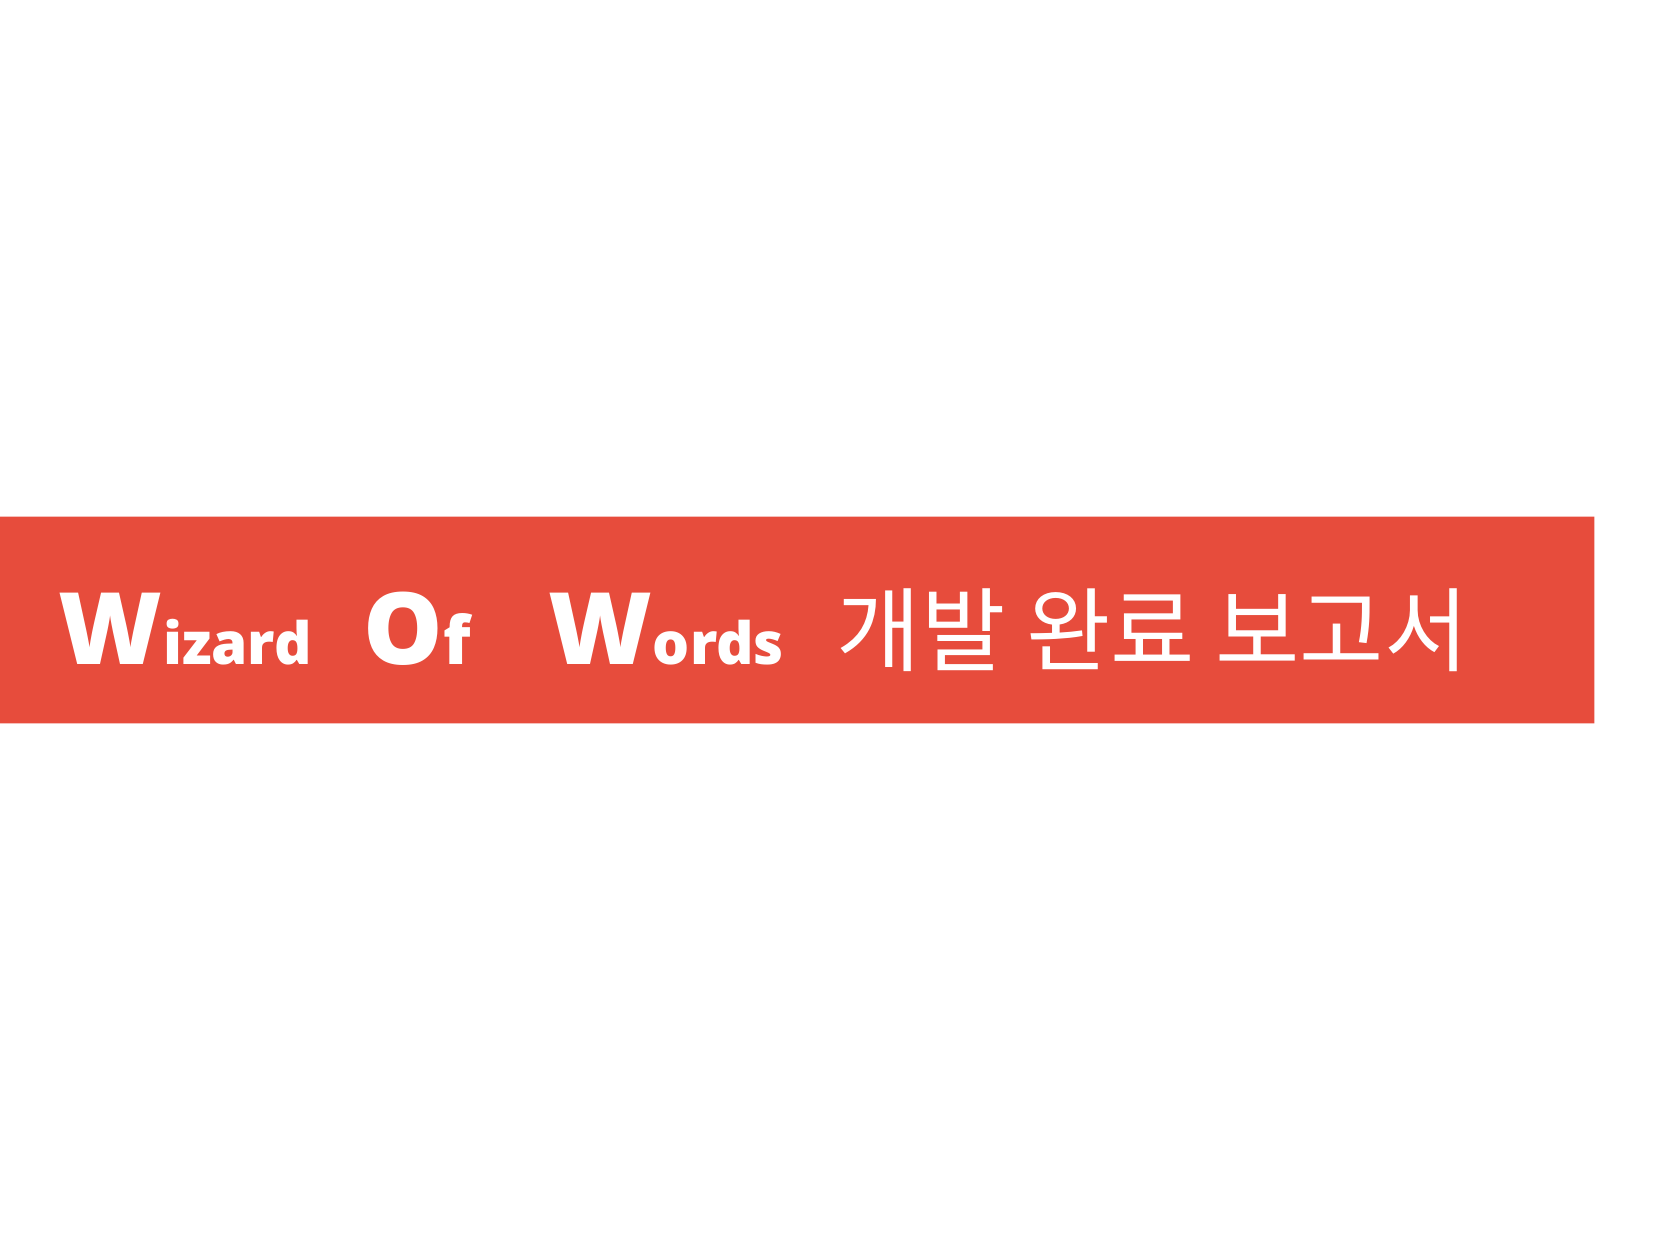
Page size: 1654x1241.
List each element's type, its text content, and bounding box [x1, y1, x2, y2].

title Wizard Of Words 개발 완료 보고서 [59, 546, 1595, 694]
